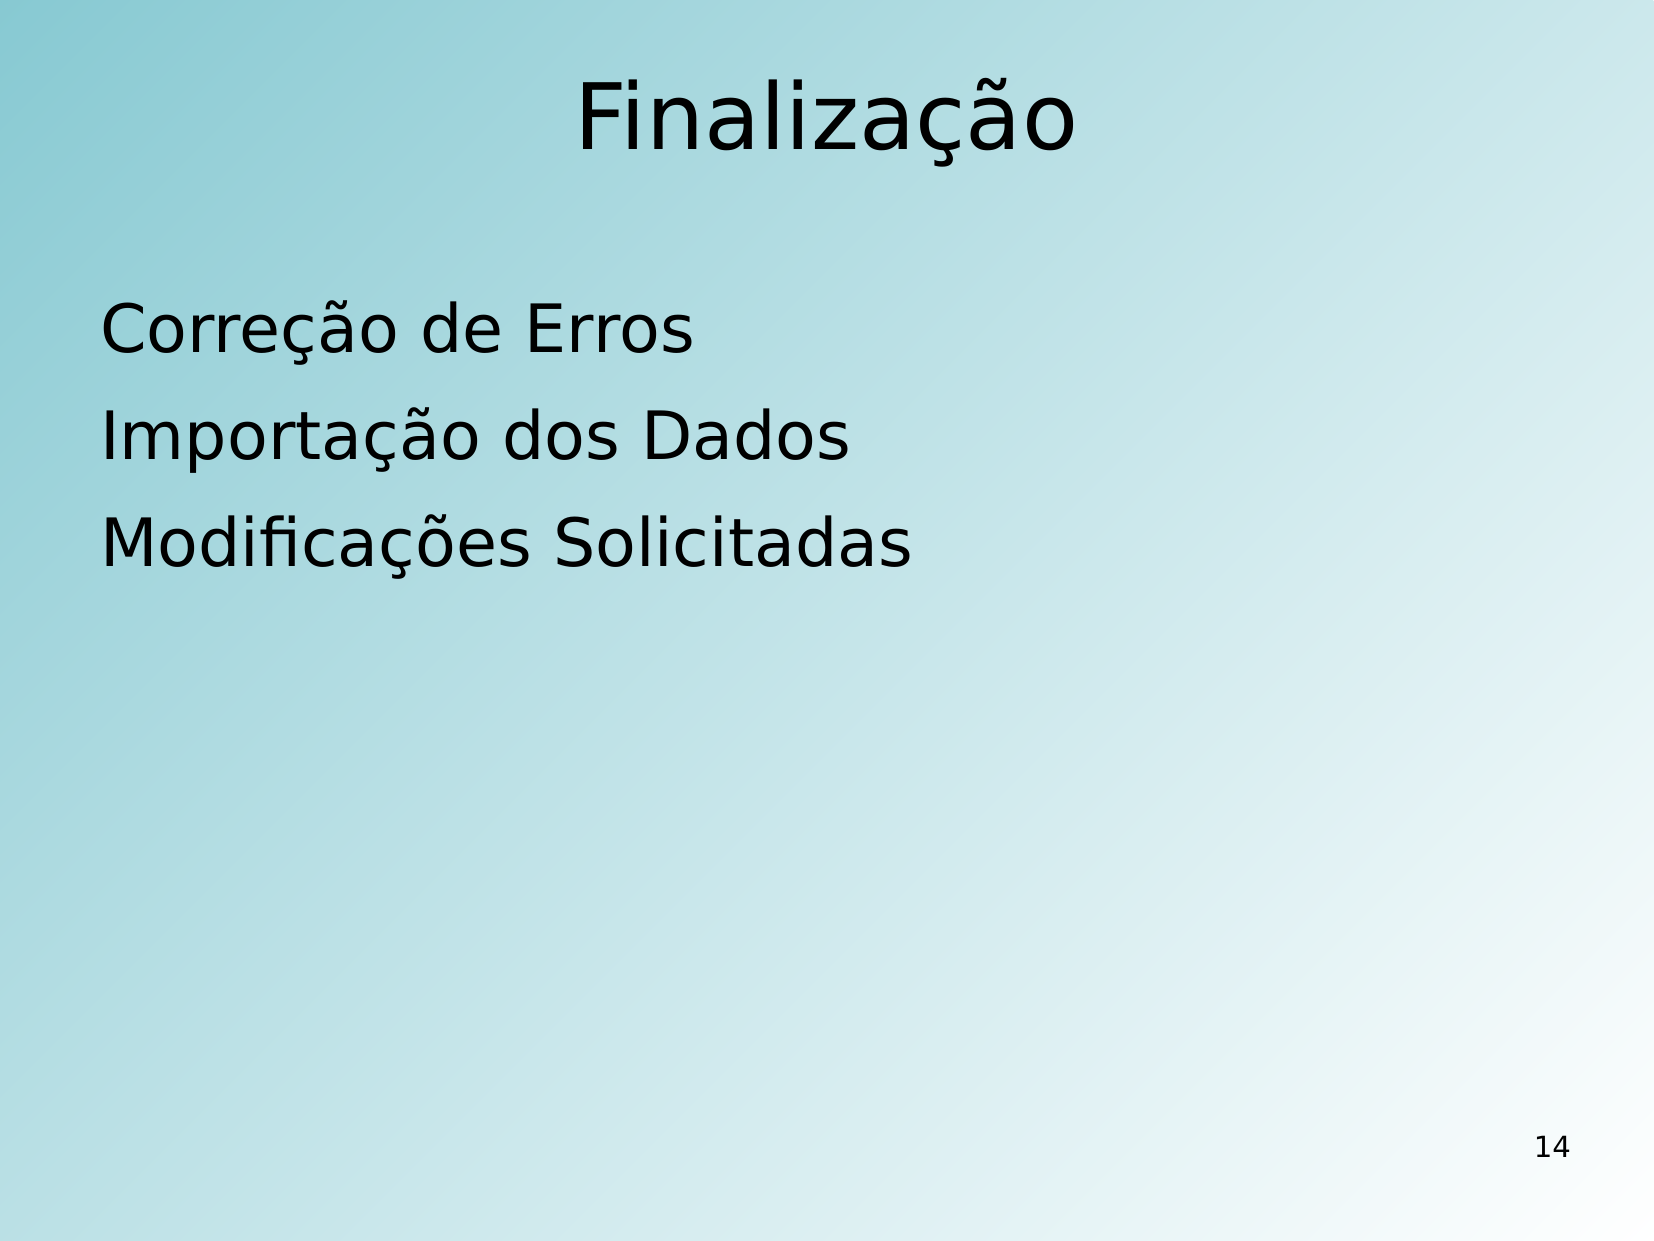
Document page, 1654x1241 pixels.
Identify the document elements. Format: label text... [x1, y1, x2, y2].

list Correção de Erros Importação dos Dados Modificações Solicitadas [82, 290, 1571, 1094]
title Finalização [82, 13, 1571, 222]
